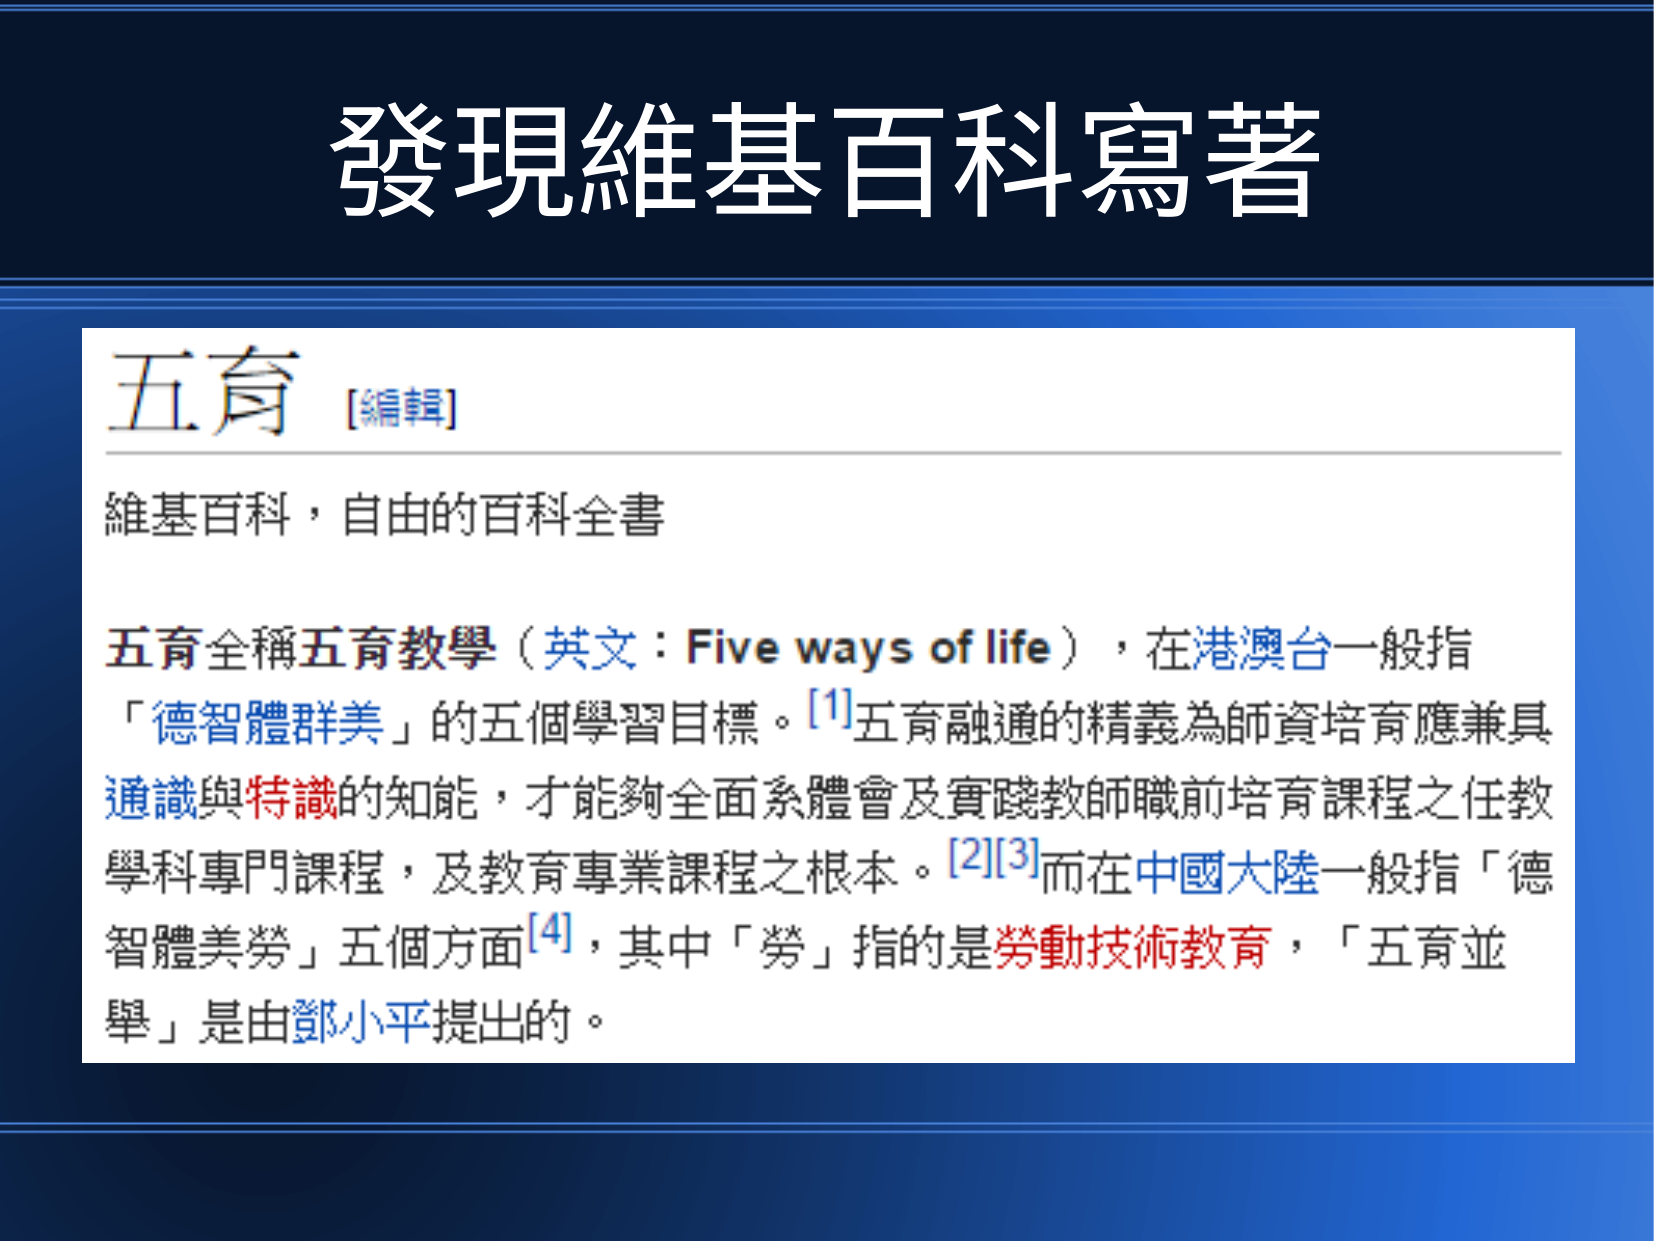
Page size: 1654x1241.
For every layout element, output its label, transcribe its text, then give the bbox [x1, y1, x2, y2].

picture [0, 0, 1654, 1241]
title 發現維基百科寫著 [82, 49, 1571, 257]
